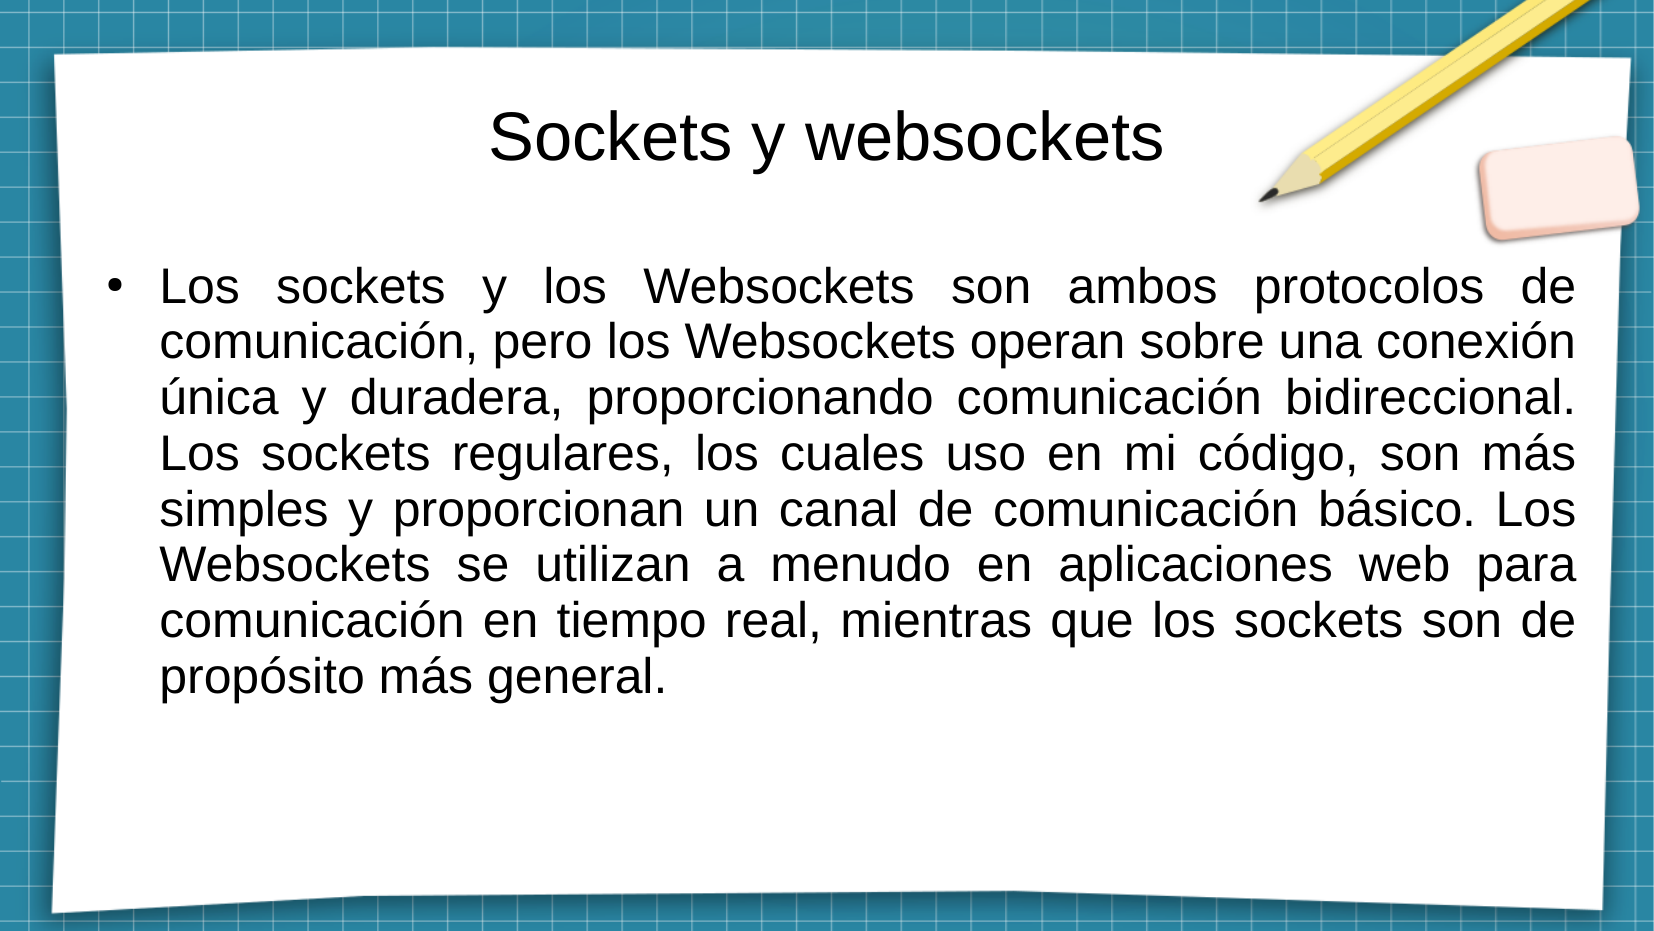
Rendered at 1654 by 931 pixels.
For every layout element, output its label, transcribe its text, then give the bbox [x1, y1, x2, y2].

title Sockets y websockets [82, 59, 1571, 215]
list Los sockets y los Websockets son ambos protocolos de comunicación, pero los Websockets operan sobre una conexión única y duradera, proporcionando comunicación bidireccional. Los sockets regulares, los cuales uso en mi código, son más simples y proporcionan un canal de comunicación básico. Los Websockets se utilizan a menudo en aplicaciones web para comunicación en tiempo real, mientras que los sockets son de propósito más general. [88, 257, 1577, 798]
picture [0, 0, 1654, 931]
